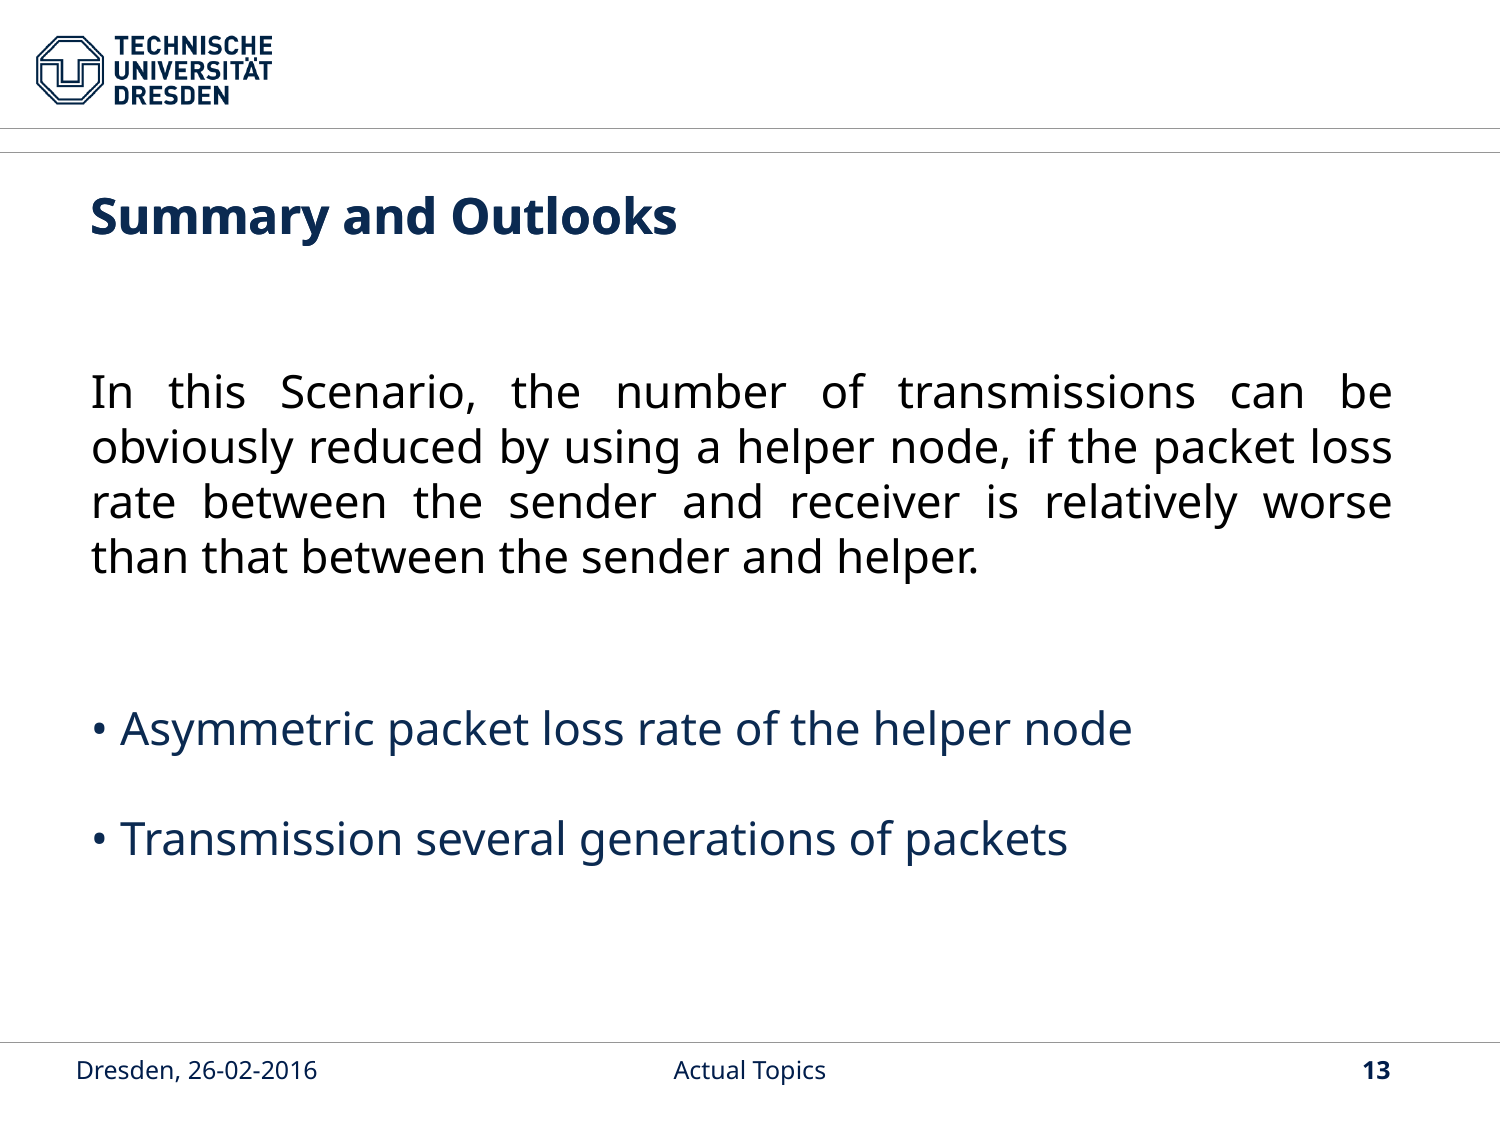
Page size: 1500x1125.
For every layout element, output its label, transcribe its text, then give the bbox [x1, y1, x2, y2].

picture [35, 35, 272, 105]
title • Asymmetric packet loss rate of the helper node • Transmission several generations of packets [90, 673, 1410, 892]
title Summary and Outlooks [90, 182, 1409, 246]
title In this Scenario, the number of transmissions can be obviously reduced by using a helper node, if the packet loss rate between the sender and receiver is relatively worse than that between the sender and helper. [90, 431, 1410, 514]
